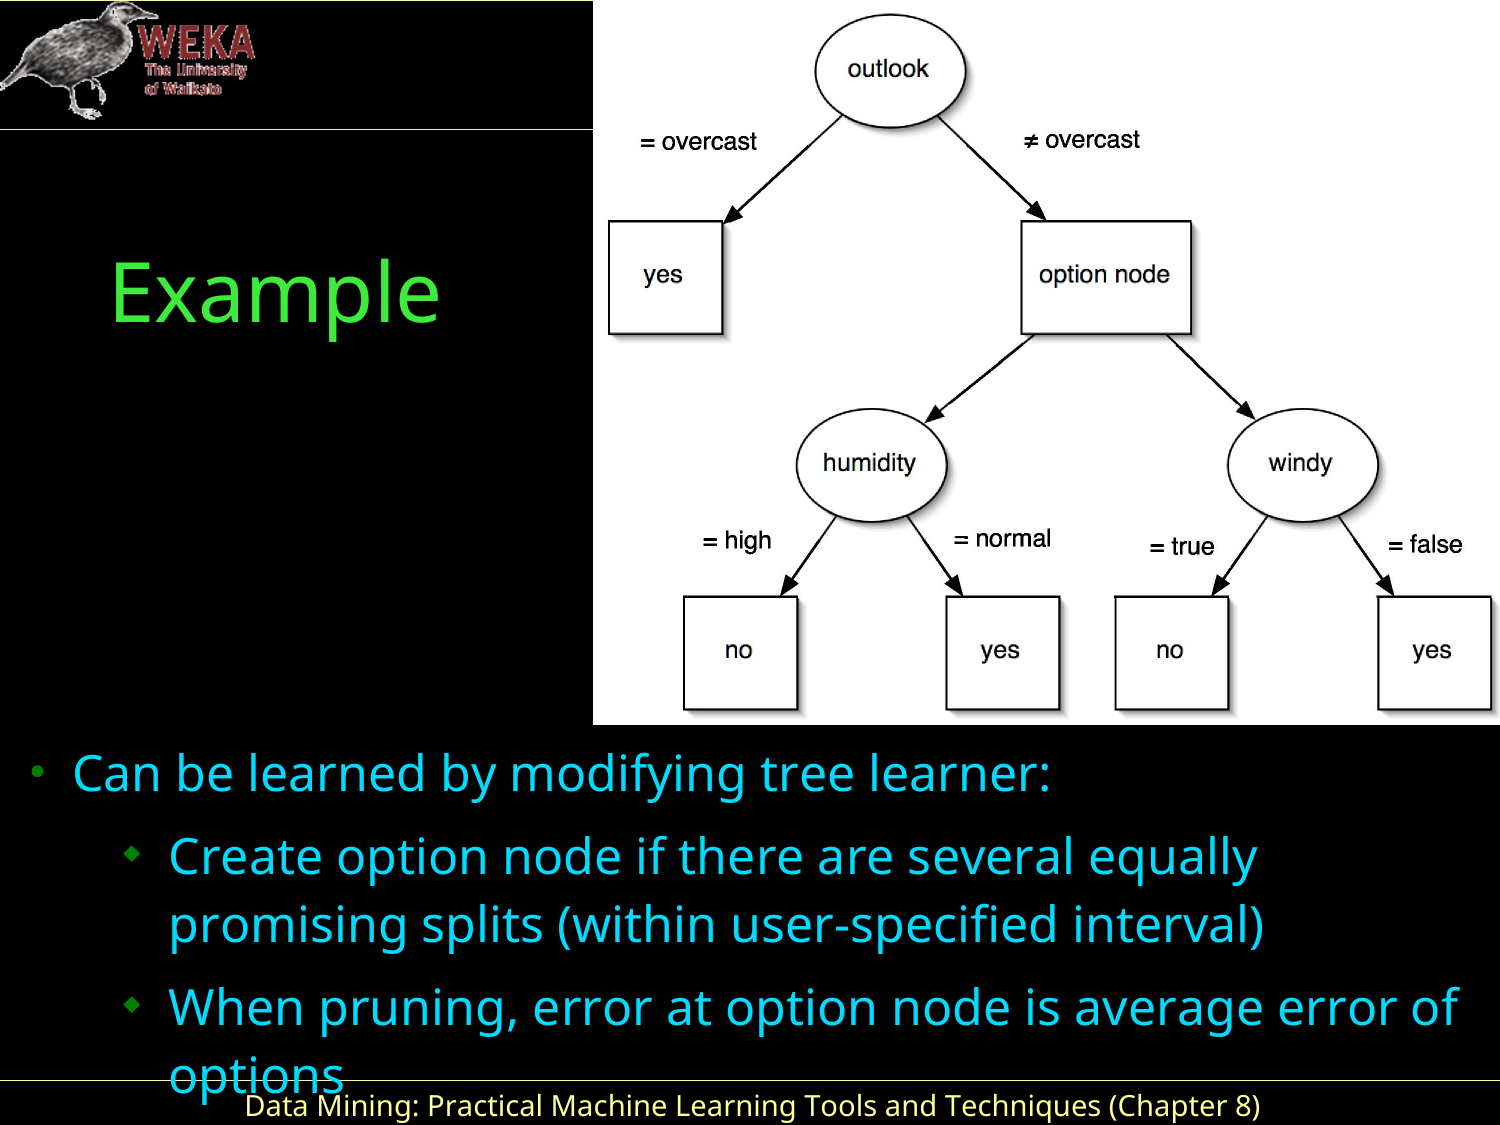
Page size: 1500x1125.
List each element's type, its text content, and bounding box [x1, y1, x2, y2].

title Example [108, 195, 593, 384]
picture [593, 0, 1500, 725]
list Can be learned by modifying tree learner: Create option node if there are several equally promising splits (within user-specified interval) When pruning, error at option node is average error of options [29, 738, 1477, 1093]
picture [0, 1, 266, 129]
